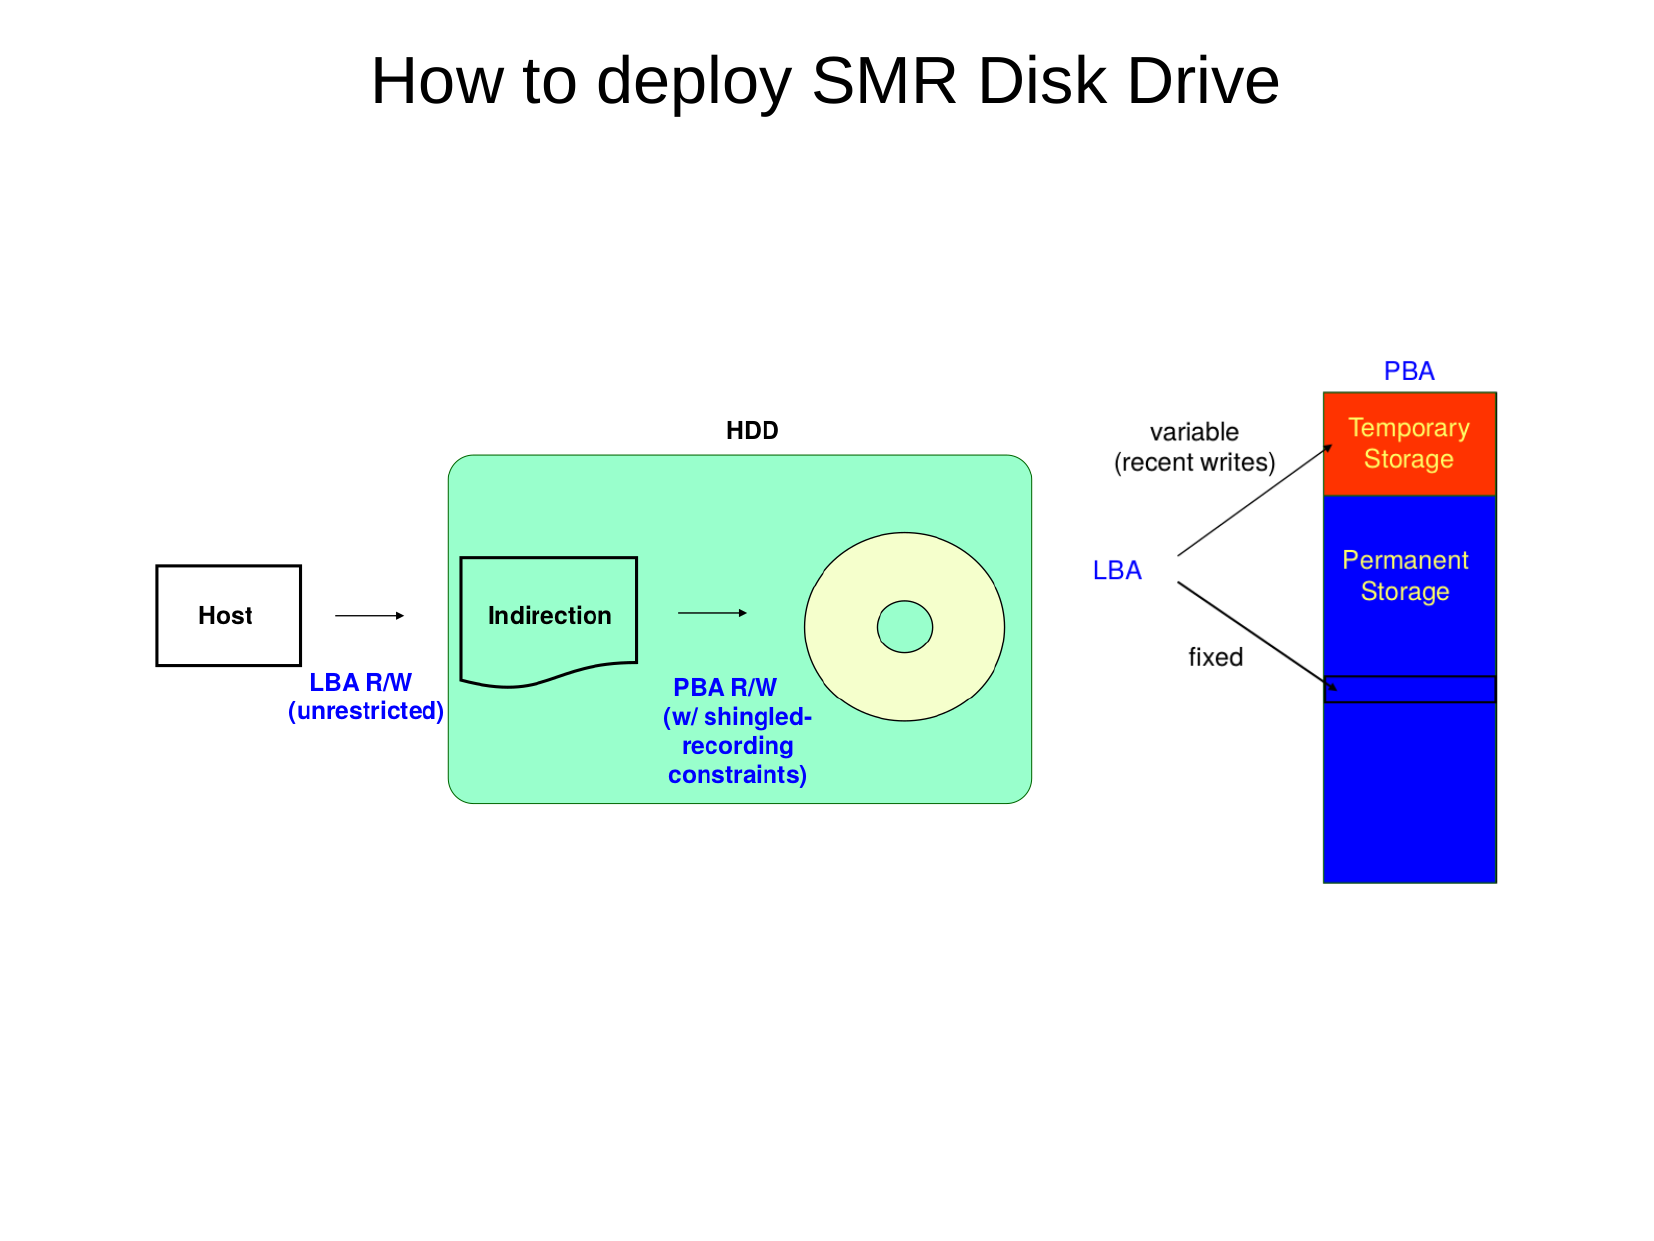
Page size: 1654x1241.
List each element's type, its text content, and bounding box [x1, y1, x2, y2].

picture [1086, 350, 1507, 891]
picture [146, 410, 1042, 816]
text_box How to deploy SMR Disk Drive [0, 35, 1654, 201]
